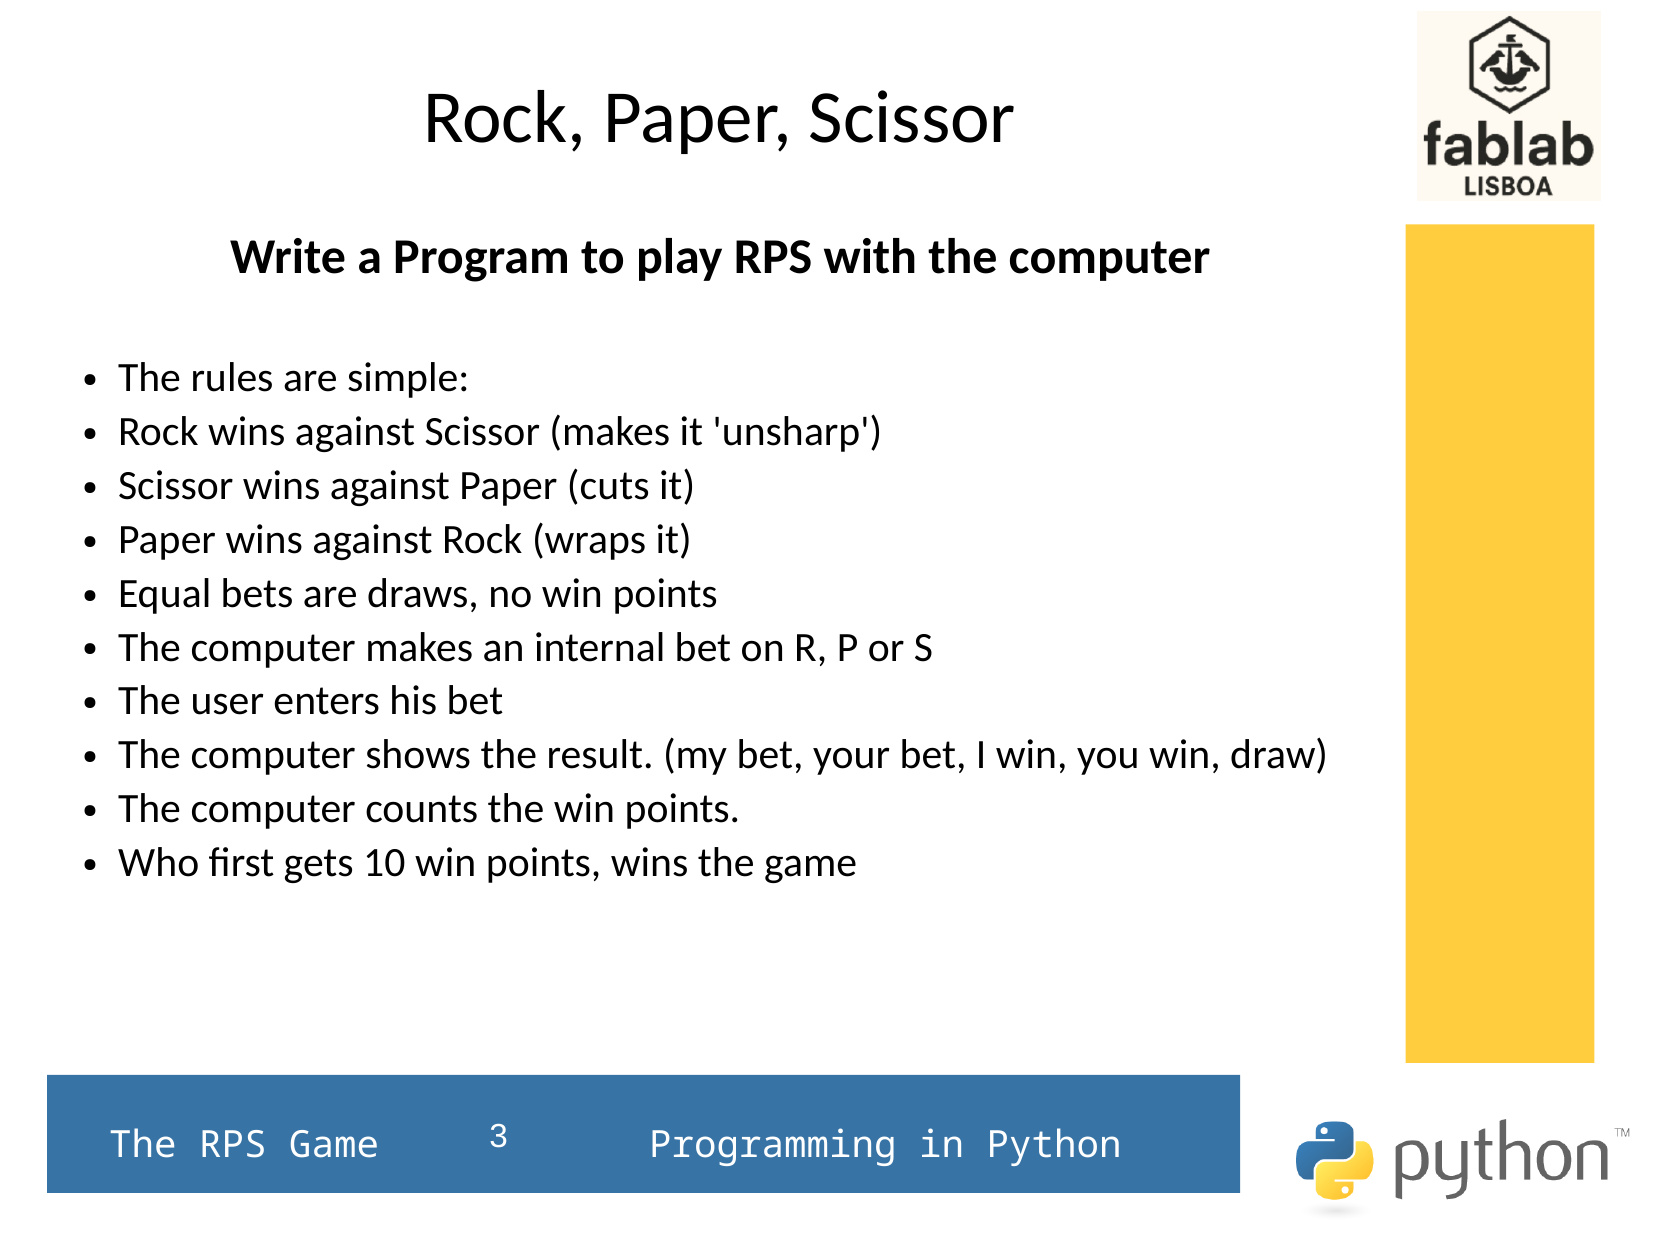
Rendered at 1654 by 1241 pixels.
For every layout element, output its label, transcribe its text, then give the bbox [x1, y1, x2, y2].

picture [1240, 1098, 1654, 1241]
text_box [1405, 224, 1595, 1063]
title Rock, Paper, Scissor [82, 49, 1358, 198]
text_box [47, 1074, 1241, 1193]
picture [1417, 11, 1601, 201]
text_box The RPS Game Programming in Python [94, 1110, 1182, 1213]
subtitle Write a Program to play RPS with the computer The rules are simple: Rock wins against Scissor (makes it 'unsharp') Scissor wins against Paper (cuts it) Paper wins against Rock (wraps it) Equal bets are draws, no win points The computer makes an internal bet on R, P or S The user enters his bet The computer shows the result. (my bet, your bet, I win, you win, draw) The computer counts the win points. Who first gets 10 win points, wins the game [82, 236, 1359, 1034]
